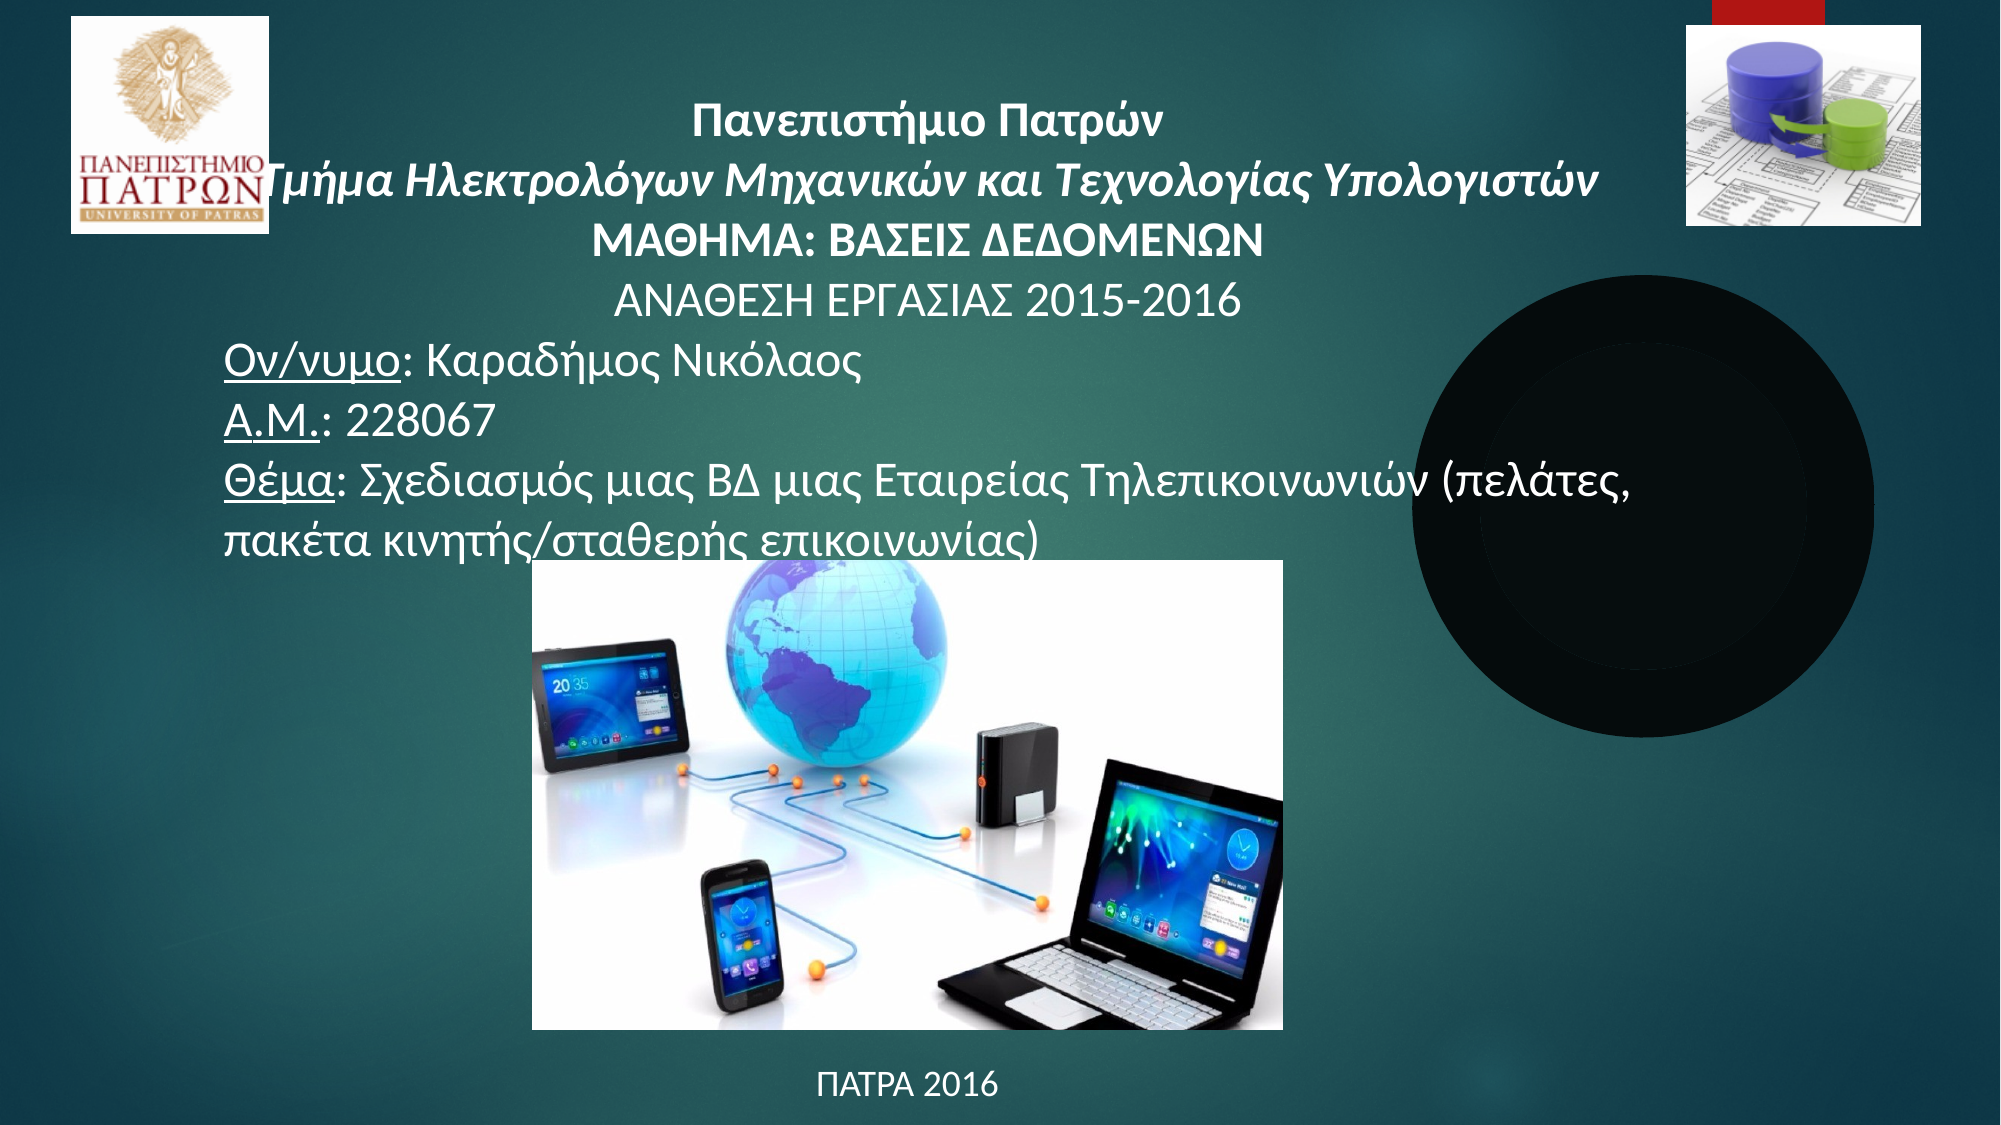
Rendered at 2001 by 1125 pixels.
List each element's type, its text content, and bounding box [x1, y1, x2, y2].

text_box Πανεπιστήμιο Πατρών Τμήμα Ηλεκτρολόγων Μηχανικών και Τεχνολογίας Υπολογιστών ΜΑΘΗΜΑ: ΒΑΣΕΙΣ ΔΕΔΟΜΕΝΩΝ ΑΝΑΘΕΣΗ ΕΡΓΑΣΙΑΣ 2015-2016 Ον/νυμο: Καραδήμος Νικόλαος A.M.: 228067 Θέμα: Σχεδιασμός μιας ΒΔ μιας Εταιρείας Τηλεπικοινωνιών (πελάτες, πακέτα κινητής/σταθερής επικοινωνίας) [209, 52, 1703, 664]
text_box ΠΑΤΡΑ 2016 [801, 1052, 1014, 1112]
picture [532, 560, 1283, 1030]
picture [1686, 25, 1921, 226]
picture [71, 16, 269, 234]
